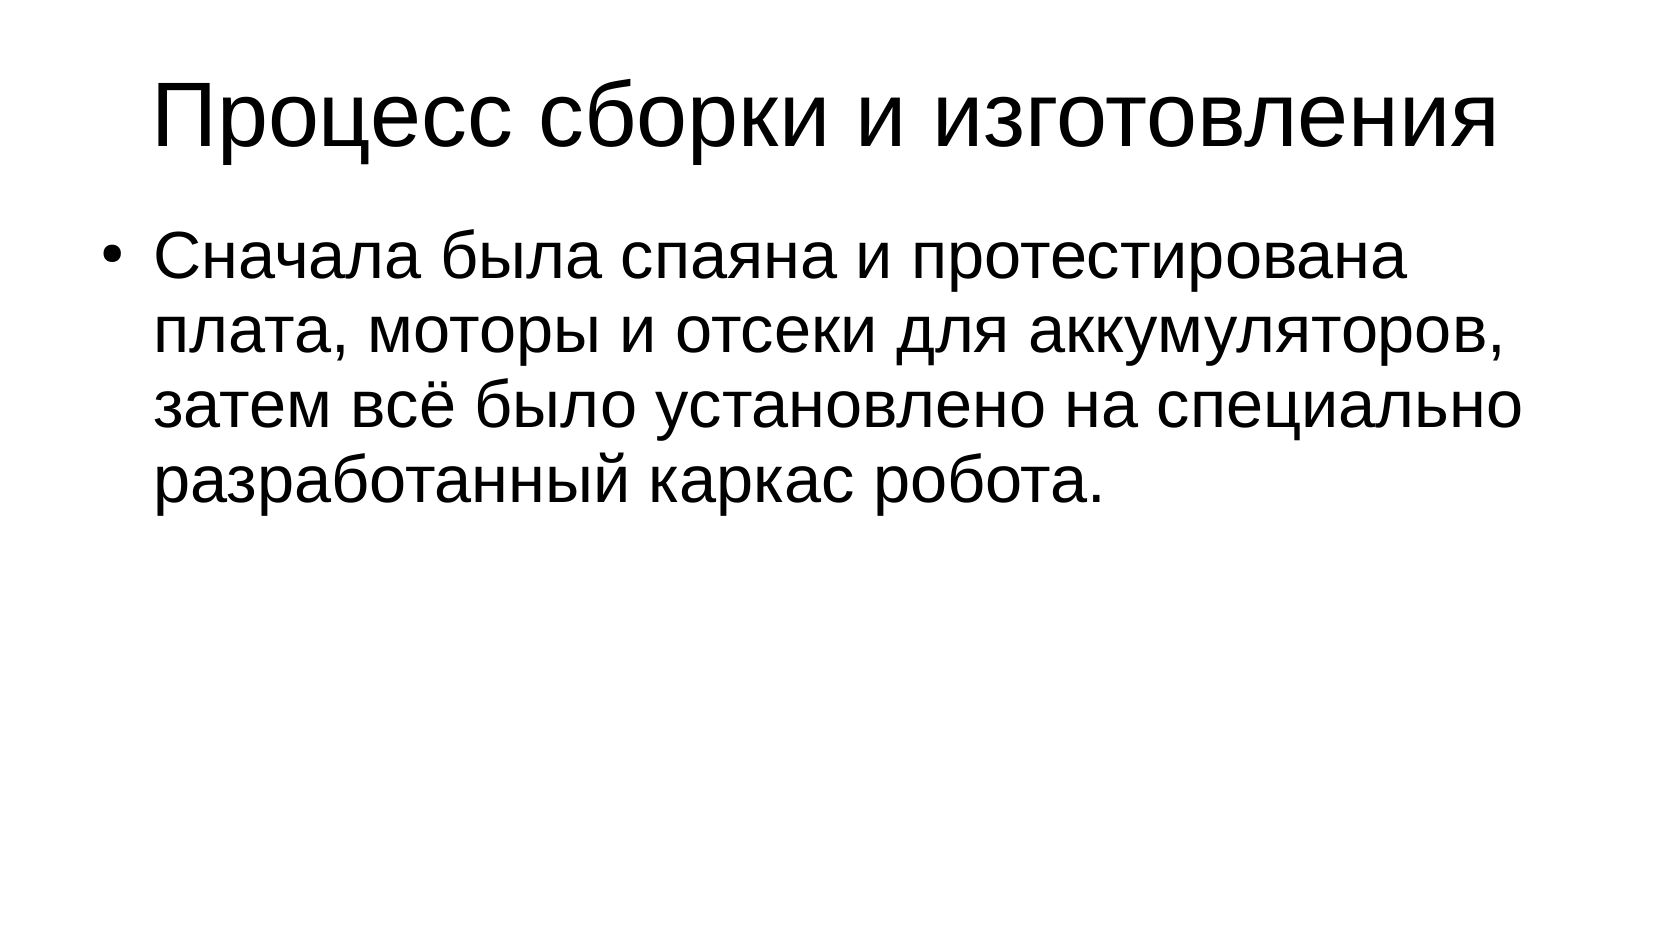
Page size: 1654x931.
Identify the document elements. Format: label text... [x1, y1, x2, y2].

list Сначала была спаяна и протестирована плата, моторы и отсеки для аккумуляторов, затем всё было установлено на специально разработанный каркас робота. [82, 217, 1571, 758]
title Процесс сборки и изготовления [82, 37, 1571, 193]
